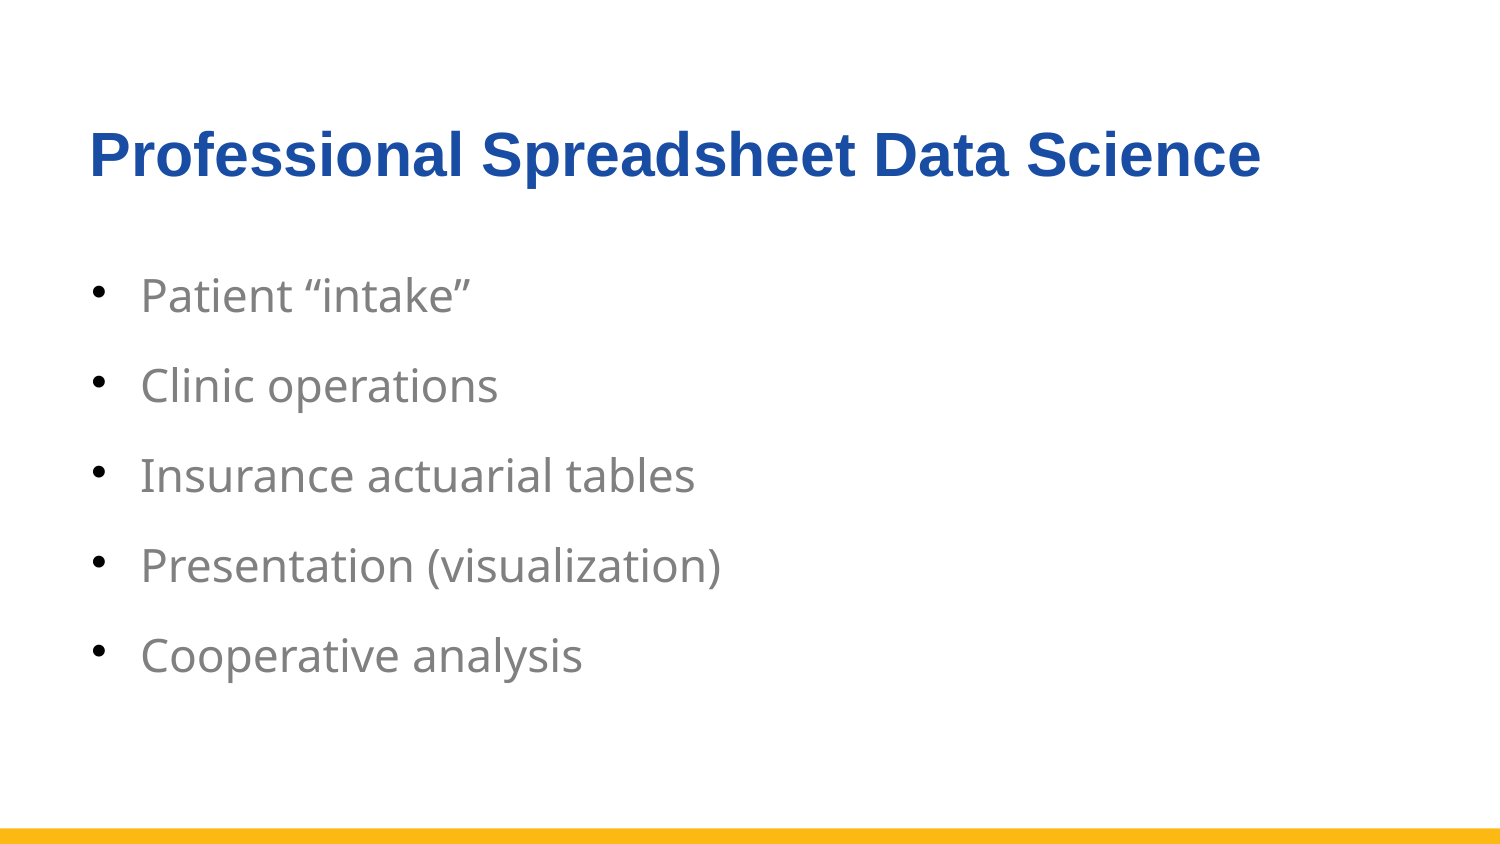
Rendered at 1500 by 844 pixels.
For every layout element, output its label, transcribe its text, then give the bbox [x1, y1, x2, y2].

text_box Patient “intake” Clinic operations Insurance actuarial tables Presentation (visualization) Cooperative analysis [75, 197, 1425, 687]
text_box Professional Spreadsheet Data Science [75, 0, 1425, 197]
